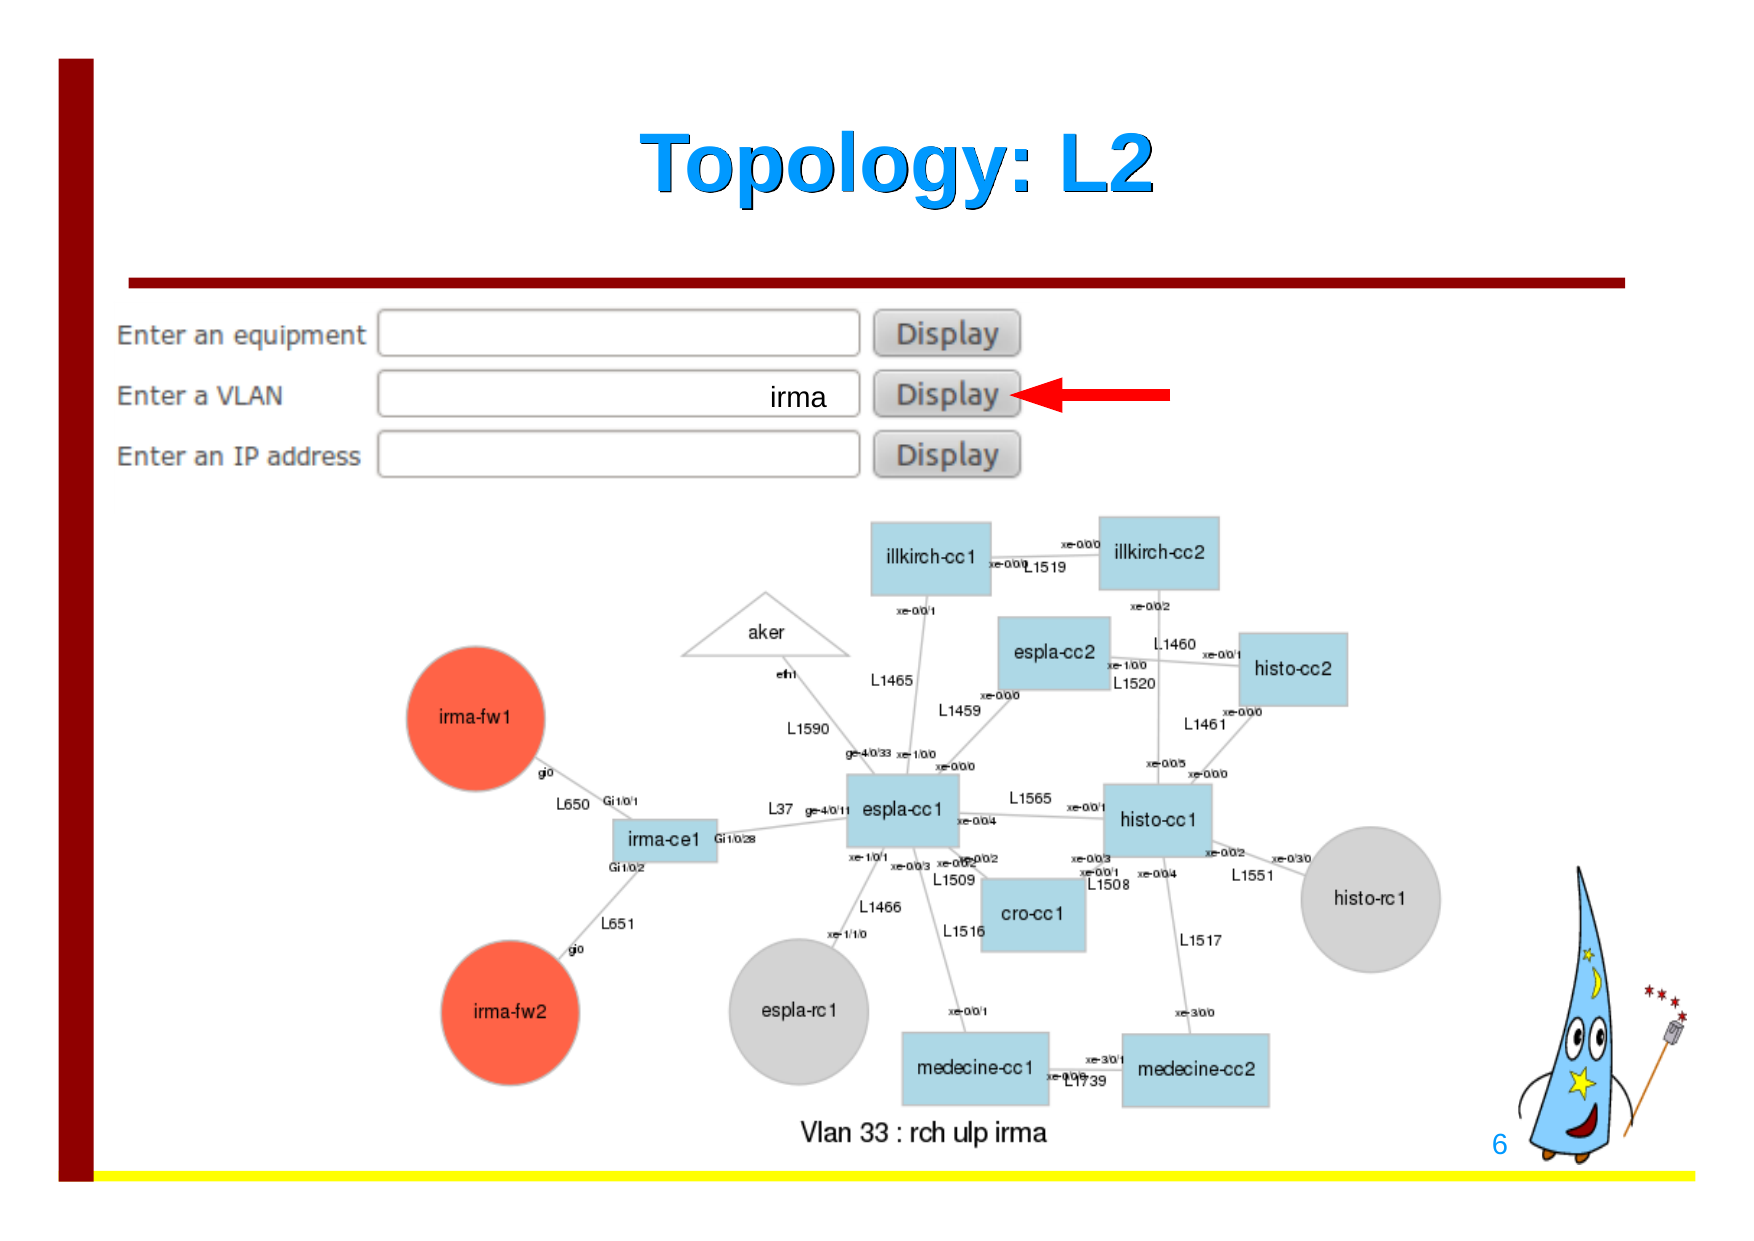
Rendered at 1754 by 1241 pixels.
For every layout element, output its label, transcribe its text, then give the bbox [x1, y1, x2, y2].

text_box irma [755, 373, 859, 437]
picture [113, 301, 1477, 1165]
title Topology: L2 [152, 74, 1643, 252]
picture [1518, 865, 1687, 1165]
